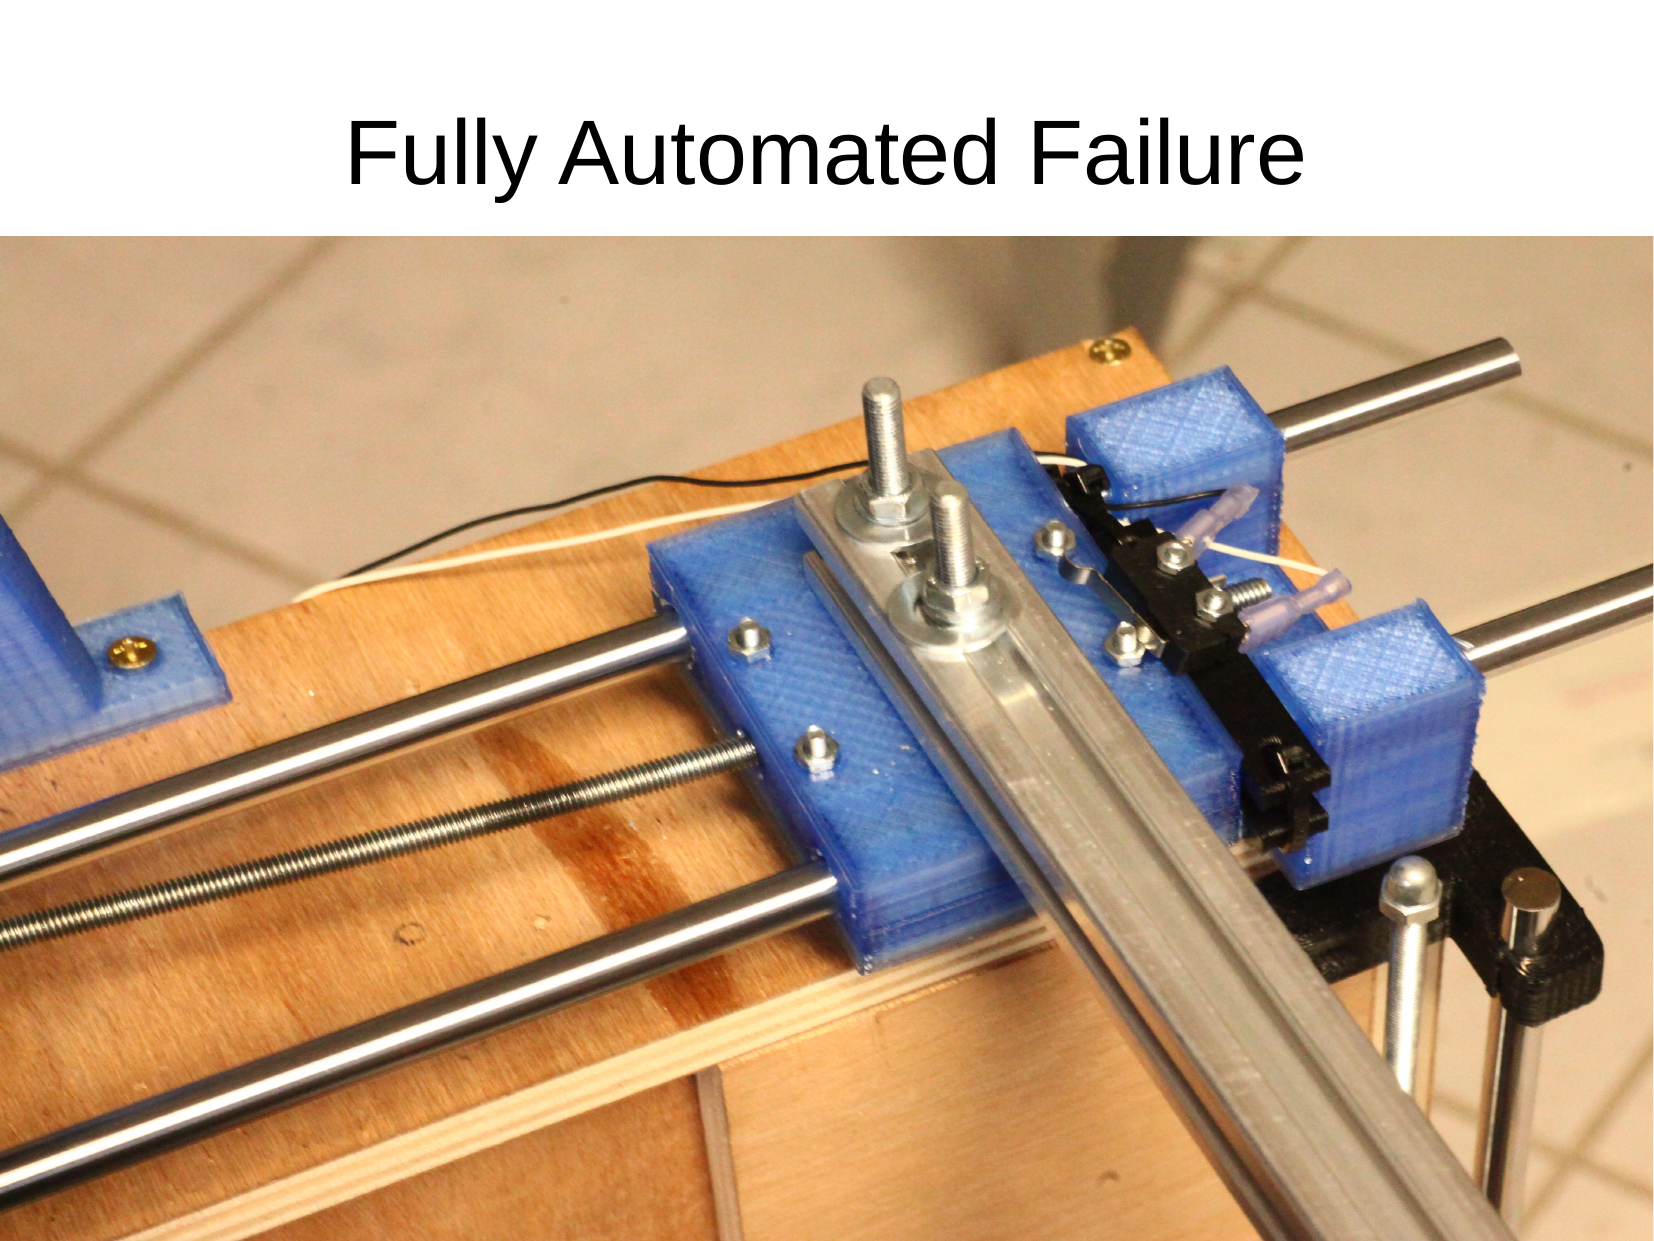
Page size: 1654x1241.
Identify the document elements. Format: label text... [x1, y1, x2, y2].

picture [0, 236, 1654, 1241]
title Fully Automated Failure [82, 49, 1571, 236]
